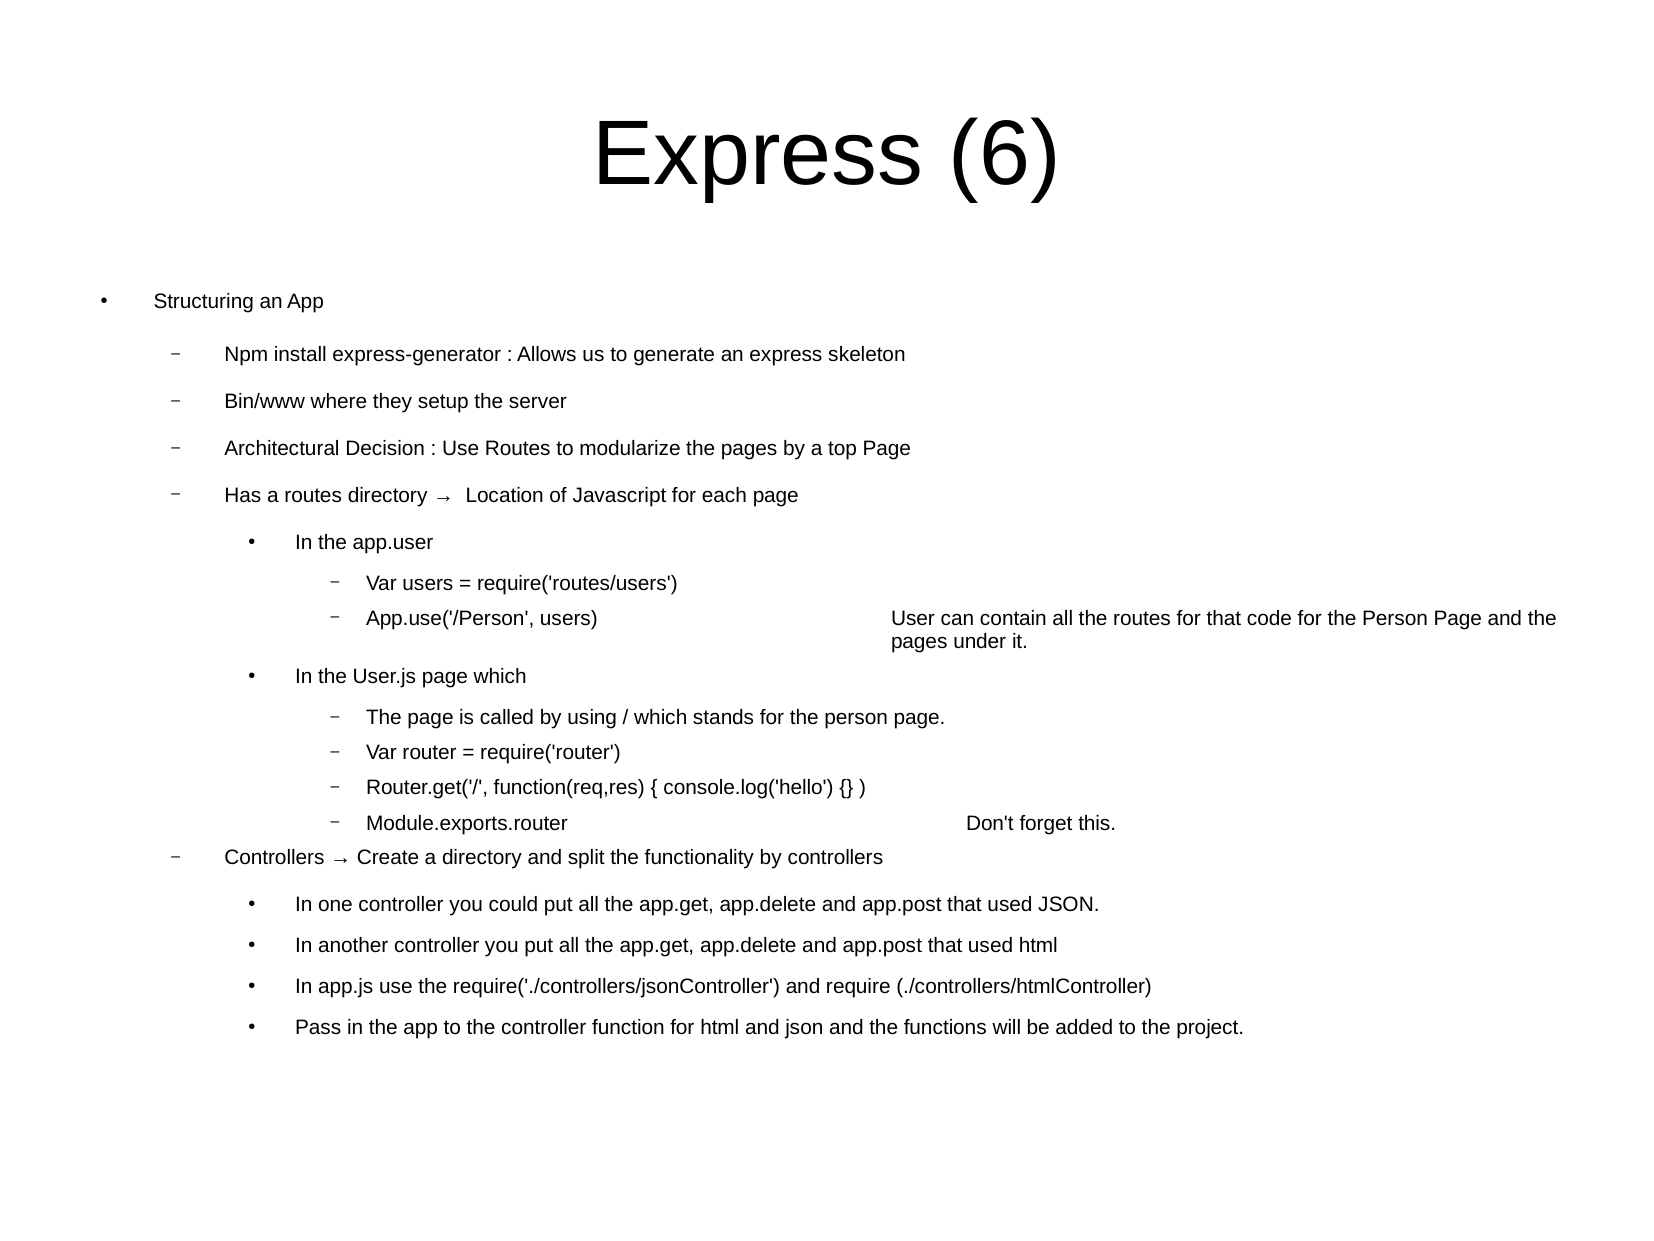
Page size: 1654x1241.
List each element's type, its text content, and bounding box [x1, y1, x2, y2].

list Structuring an App Npm install express-generator : Allows us to generate an express skeleton Bin/www where they setup the server Architectural Decision : Use Routes to modularize the pages by a top Page Has a routes directory → Location of Javascript for each page In the app.user Var users = require('routes/users') App.use('/Person', users) User can contain all the routes for that code for the Person Page and the pages under it. In the User.js page which The page is called by using / which stands for the person page. Var router = require('router') Router.get('/', function(req,res) { console.log('hello') {} ) Module.exports.router Don't forget this. Controllers → Create a directory and split the functionality by controllers In one controller you could put all the app.get, app.delete and app.post that used JSON. In another controller you put all the app.get, app.delete and app.post that used html In app.js use the require('./controllers/jsonController') and require (./controllers/htmlController) Pass in the app to the controller function for html and json and the functions will be added to the project. [82, 290, 1571, 1201]
title Express (6) [82, 49, 1571, 257]
